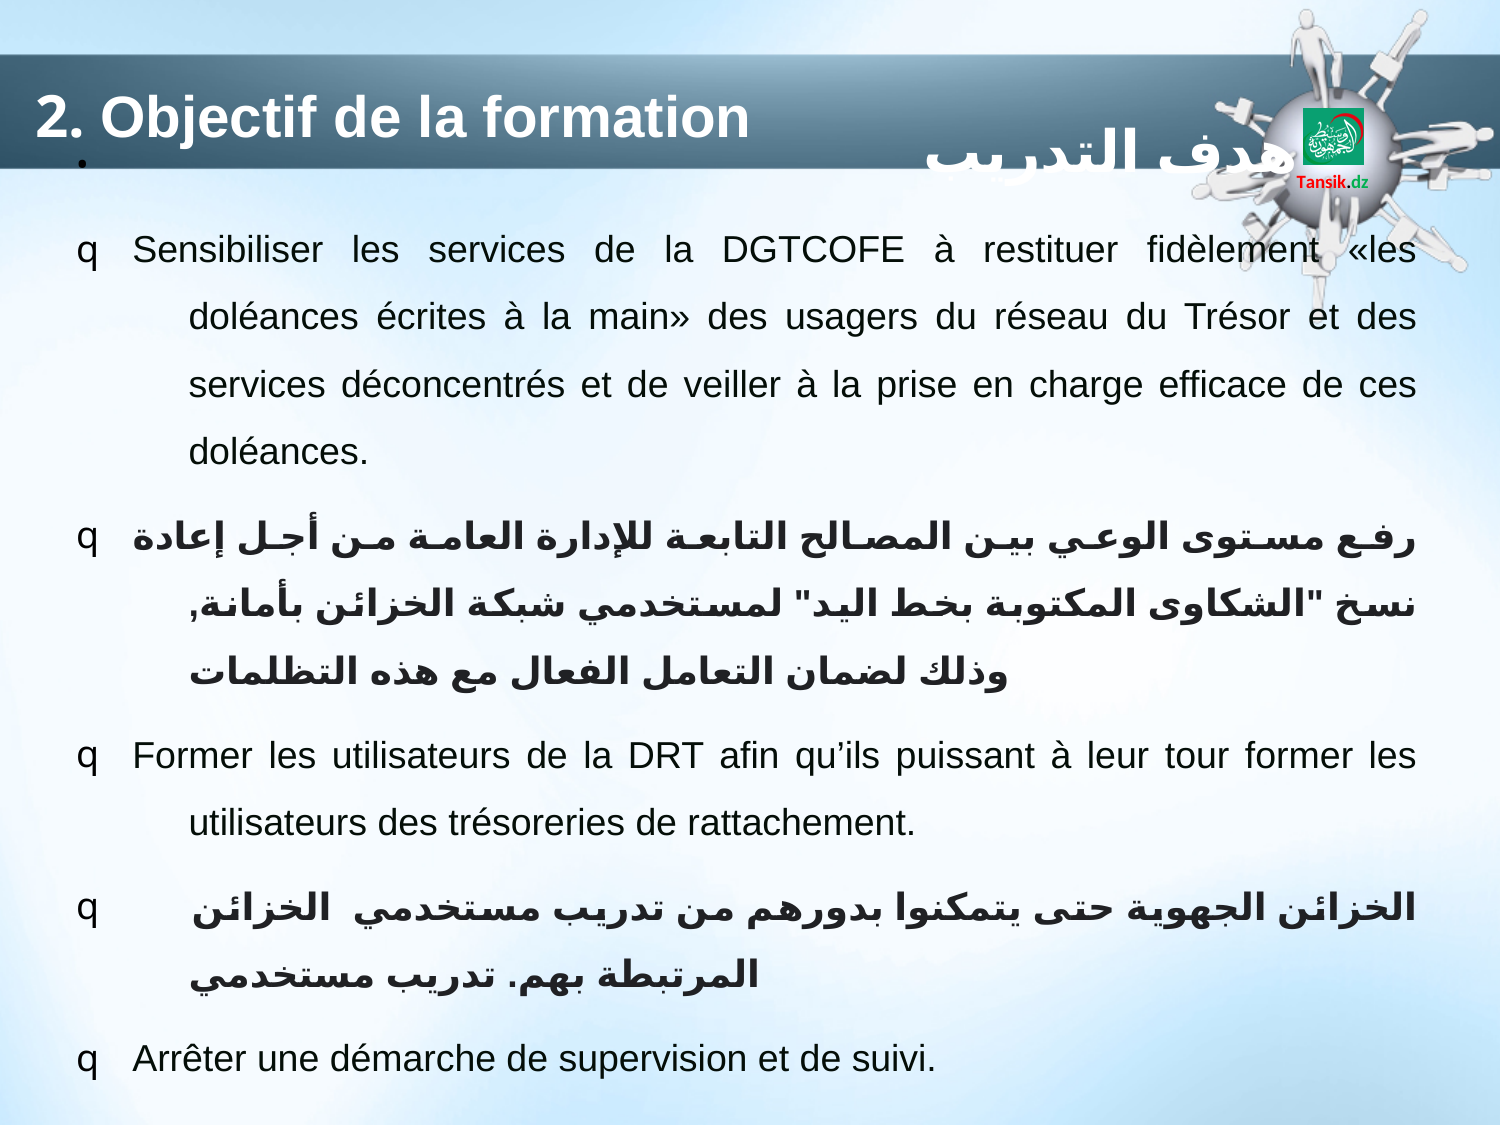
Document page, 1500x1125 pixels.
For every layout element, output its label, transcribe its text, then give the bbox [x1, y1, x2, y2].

title 2. Objectif de la formation [20, 71, 767, 155]
text_box هدف التدريب [908, 71, 1500, 155]
text_box Tansik.dz [1281, 161, 1386, 197]
text_box Sensibiliser les services de la DGTCOFE à restituer fidèlement «les doléances écrites à la main» des usagers du réseau du Trésor et des services déconcentrés et de veiller à la prise en charge efficace de ces doléances. رفع مستوى الوعي بين المصالح التابعة للإدارة العامة من أجل إعادة نسخ "الشكاوى المكتوبة بخط اليد" لمستخدمي شبكة الخزائن بأمانة, وذلك لضمان التعامل الفعال مع هذه التظلمات Former les utilisateurs de la DRT afin qu’ils puissant à leur tour former les utilisateurs des trésoreries de rattachement. الخزائن الجهوية حتى يتمكنوا بدورهم من تدريب مستخدمي الخزائن المرتبطة بهم. تدريب مستخدمي Arrêter une démarche de supervision et de suivi. انشاء و تنفيذ عملية الإشراف والمراقبة [61, 133, 1433, 1069]
picture [1303, 155, 1364, 161]
